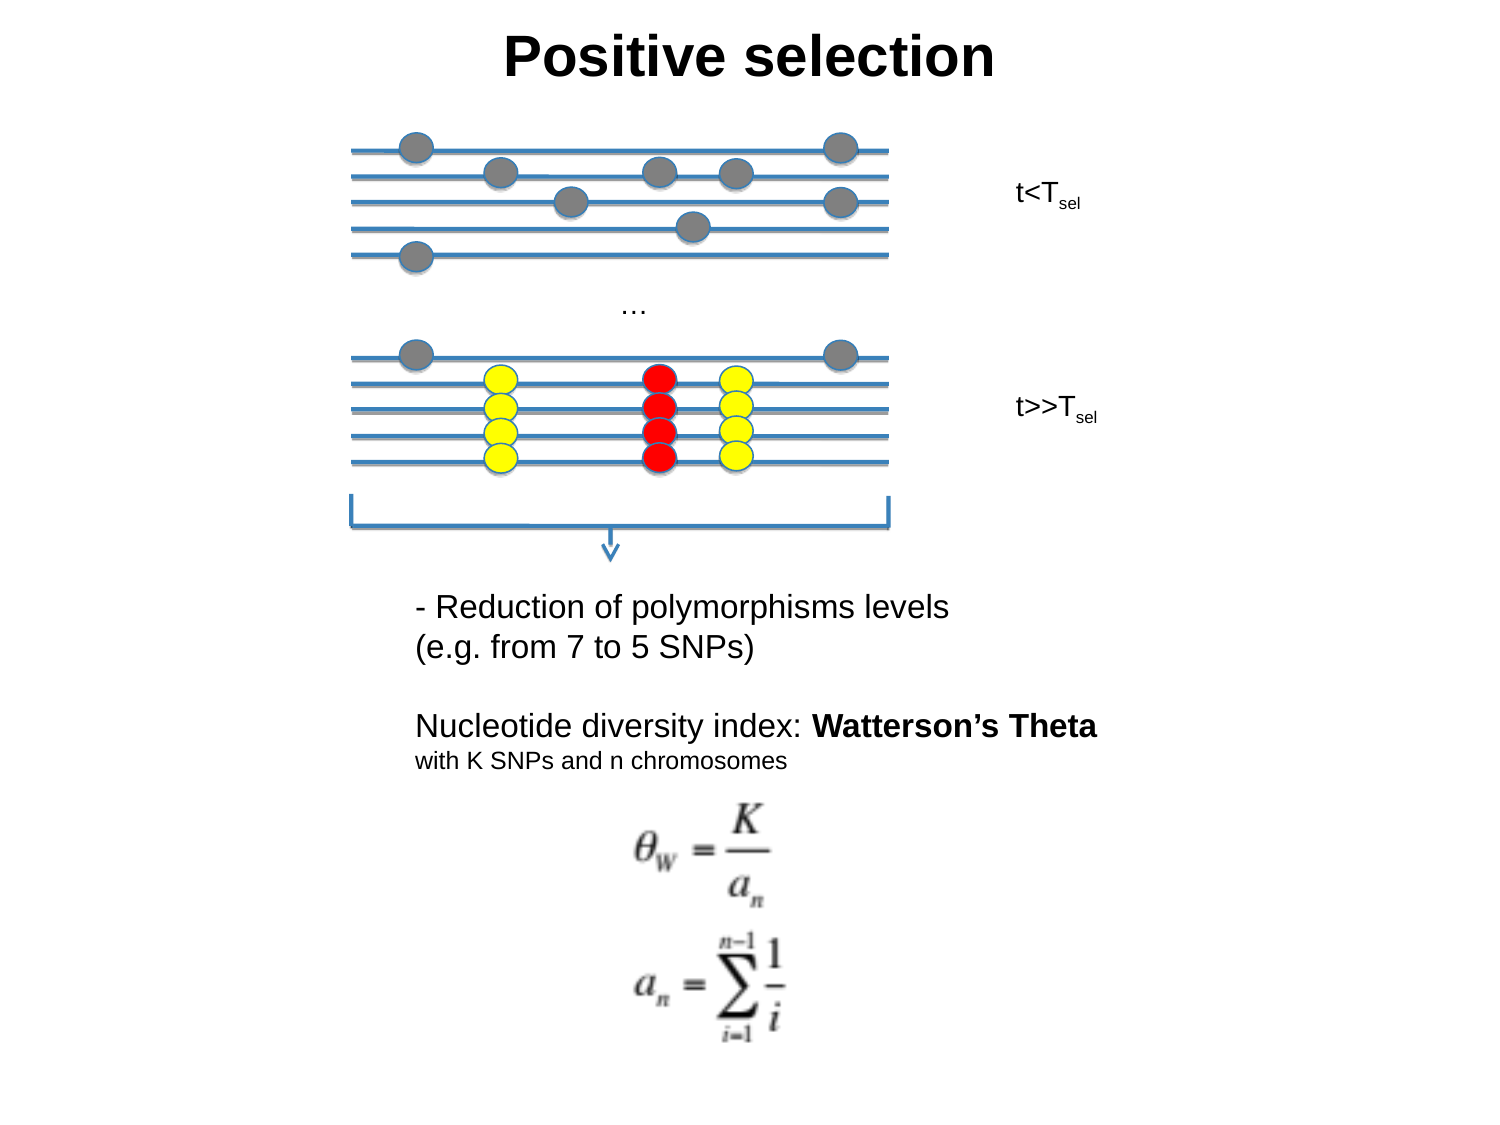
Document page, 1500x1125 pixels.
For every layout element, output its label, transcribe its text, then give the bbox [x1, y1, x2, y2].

text_box [399, 241, 434, 272]
text_box [554, 187, 589, 217]
text_box [823, 133, 858, 163]
text_box [642, 364, 677, 473]
title Positive selection [75, 3, 1425, 103]
text_box … [604, 278, 664, 328]
text_box t>>Tsel [1001, 379, 1163, 435]
text_box - Reduction of polymorphisms levels (e.g. from 7 to 5 SNPs) Nucleotide diversity index: Watterson’s Theta with K SNPs and n chromosomes [400, 577, 1113, 782]
text_box [676, 212, 711, 242]
picture [629, 793, 790, 1048]
text_box [399, 132, 434, 163]
text_box [484, 365, 518, 474]
text_box [484, 157, 518, 188]
text_box [823, 187, 858, 218]
text_box [642, 157, 677, 188]
text_box [399, 340, 434, 370]
text_box [719, 366, 754, 471]
text_box [823, 340, 858, 371]
text_box t<Tsel [1001, 165, 1163, 221]
text_box [719, 158, 754, 189]
